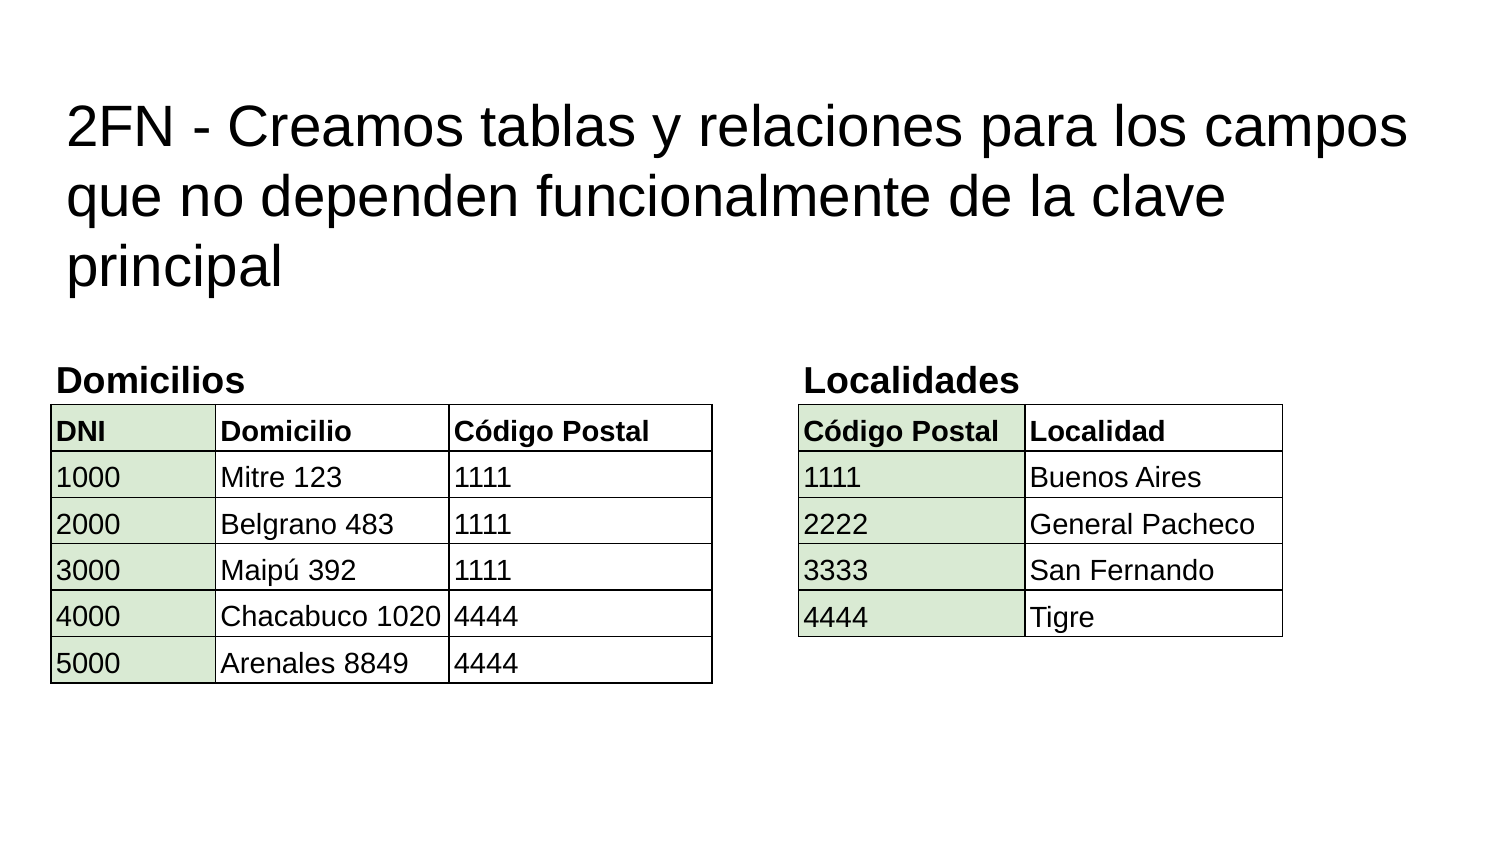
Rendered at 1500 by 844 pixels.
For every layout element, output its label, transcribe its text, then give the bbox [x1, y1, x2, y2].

title 2FN - Creamos tablas y relaciones para los campos que no dependen funcionalmente de la clave principal [51, 72, 1449, 167]
table_cell Chacabuco 1020 [216, 591, 448, 636]
table_cell 2222 [799, 498, 1024, 543]
table_cell Belgrano 483 [216, 498, 448, 543]
table_cell Domicilio [216, 405, 448, 450]
table_cell Mitre 123 [216, 452, 448, 497]
table_cell 4444 [450, 637, 711, 682]
table_cell General Pacheco [1026, 498, 1282, 543]
table_cell Maipú 392 [216, 544, 448, 589]
table_cell 4444 [799, 591, 1024, 636]
table_cell 1111 [450, 452, 711, 497]
table_cell Tigre [1026, 591, 1282, 636]
table_cell 1111 [450, 544, 711, 589]
table_cell 1111 [450, 498, 711, 543]
table_header Domicilios [51, 347, 712, 404]
table_cell 5000 [52, 637, 215, 682]
table_cell San Fernando [1026, 544, 1282, 589]
table_cell Código Postal [450, 405, 711, 450]
table_cell DNI [52, 405, 215, 450]
table_cell Buenos Aires [1026, 452, 1282, 497]
table_cell Arenales 8849 [216, 637, 448, 682]
table_cell 1000 [52, 452, 215, 497]
table_cell 3333 [799, 544, 1024, 589]
table_header Localidades [799, 347, 1283, 404]
table_cell Código Postal [799, 405, 1024, 450]
table_cell 1111 [799, 452, 1024, 497]
table_cell 3000 [52, 544, 215, 589]
table_cell 4444 [450, 591, 711, 636]
table_cell Localidad [1026, 405, 1282, 450]
table_cell 4000 [52, 591, 215, 636]
table_cell 2000 [52, 498, 215, 543]
